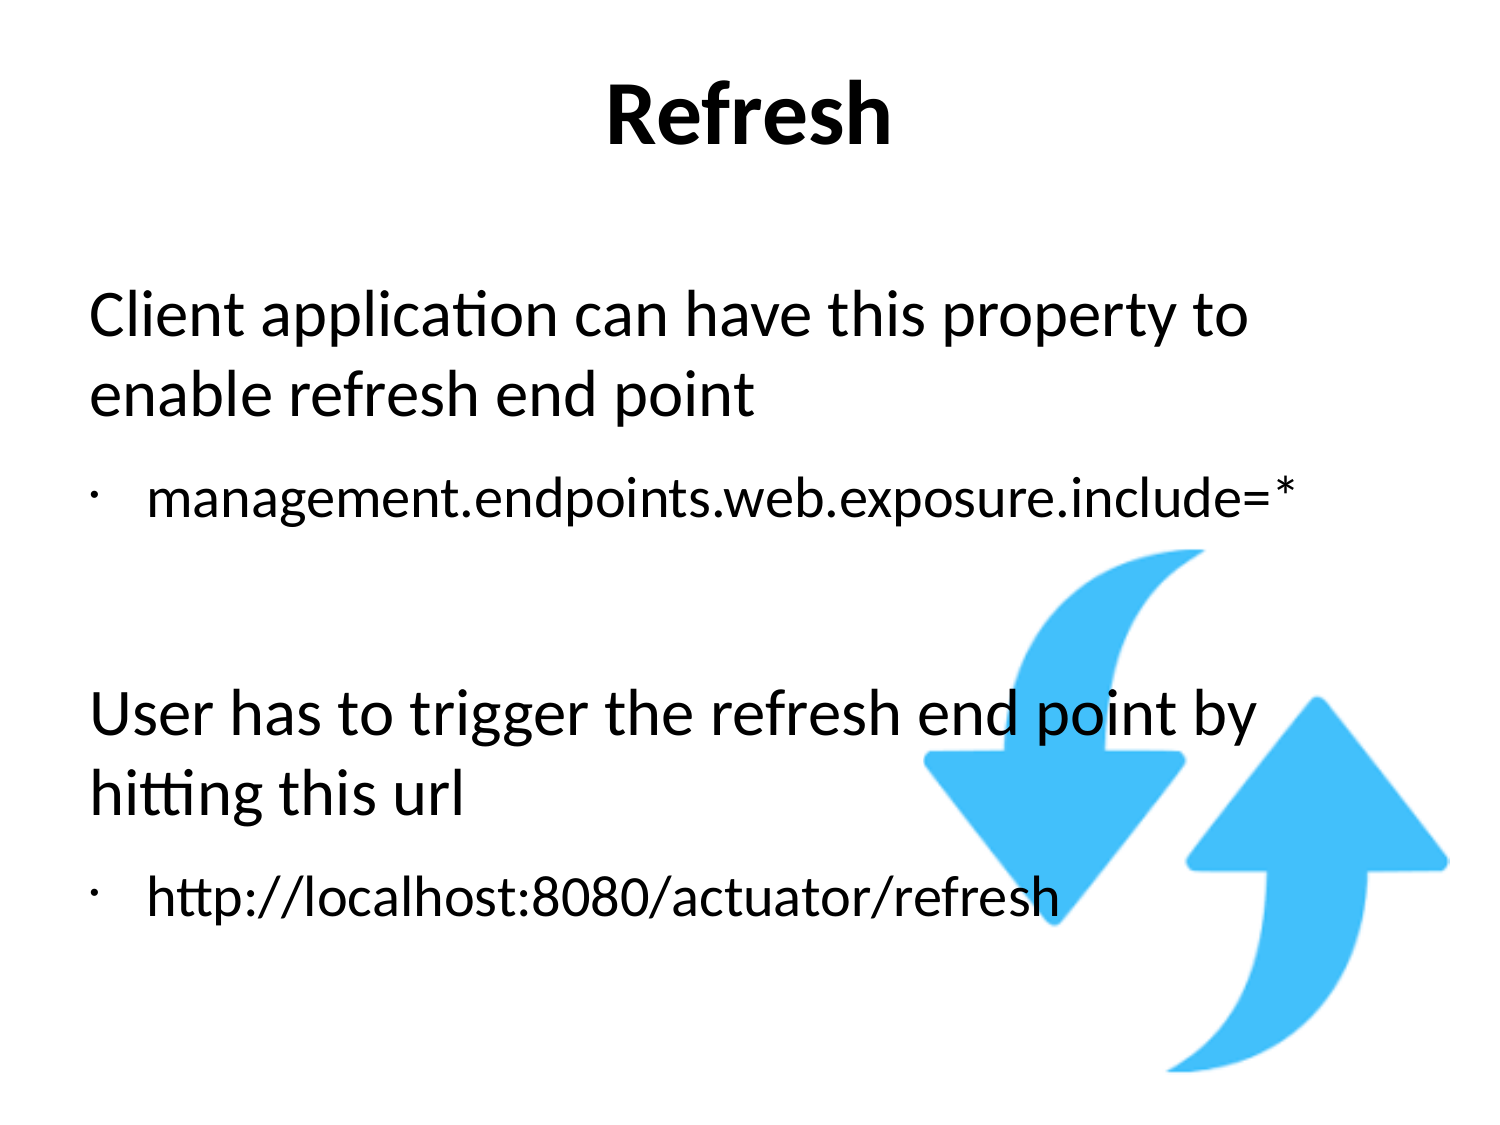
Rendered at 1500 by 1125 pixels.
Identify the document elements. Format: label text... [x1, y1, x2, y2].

title Refresh [75, 45, 1425, 233]
picture [923, 548, 1450, 1075]
list Client application can have this property to enable refresh end point management.endpoints.web.exposure.include=* User has to trigger the refresh end point by hitting this url http://localhost:8080/actuator/refresh [75, 262, 1425, 1005]
